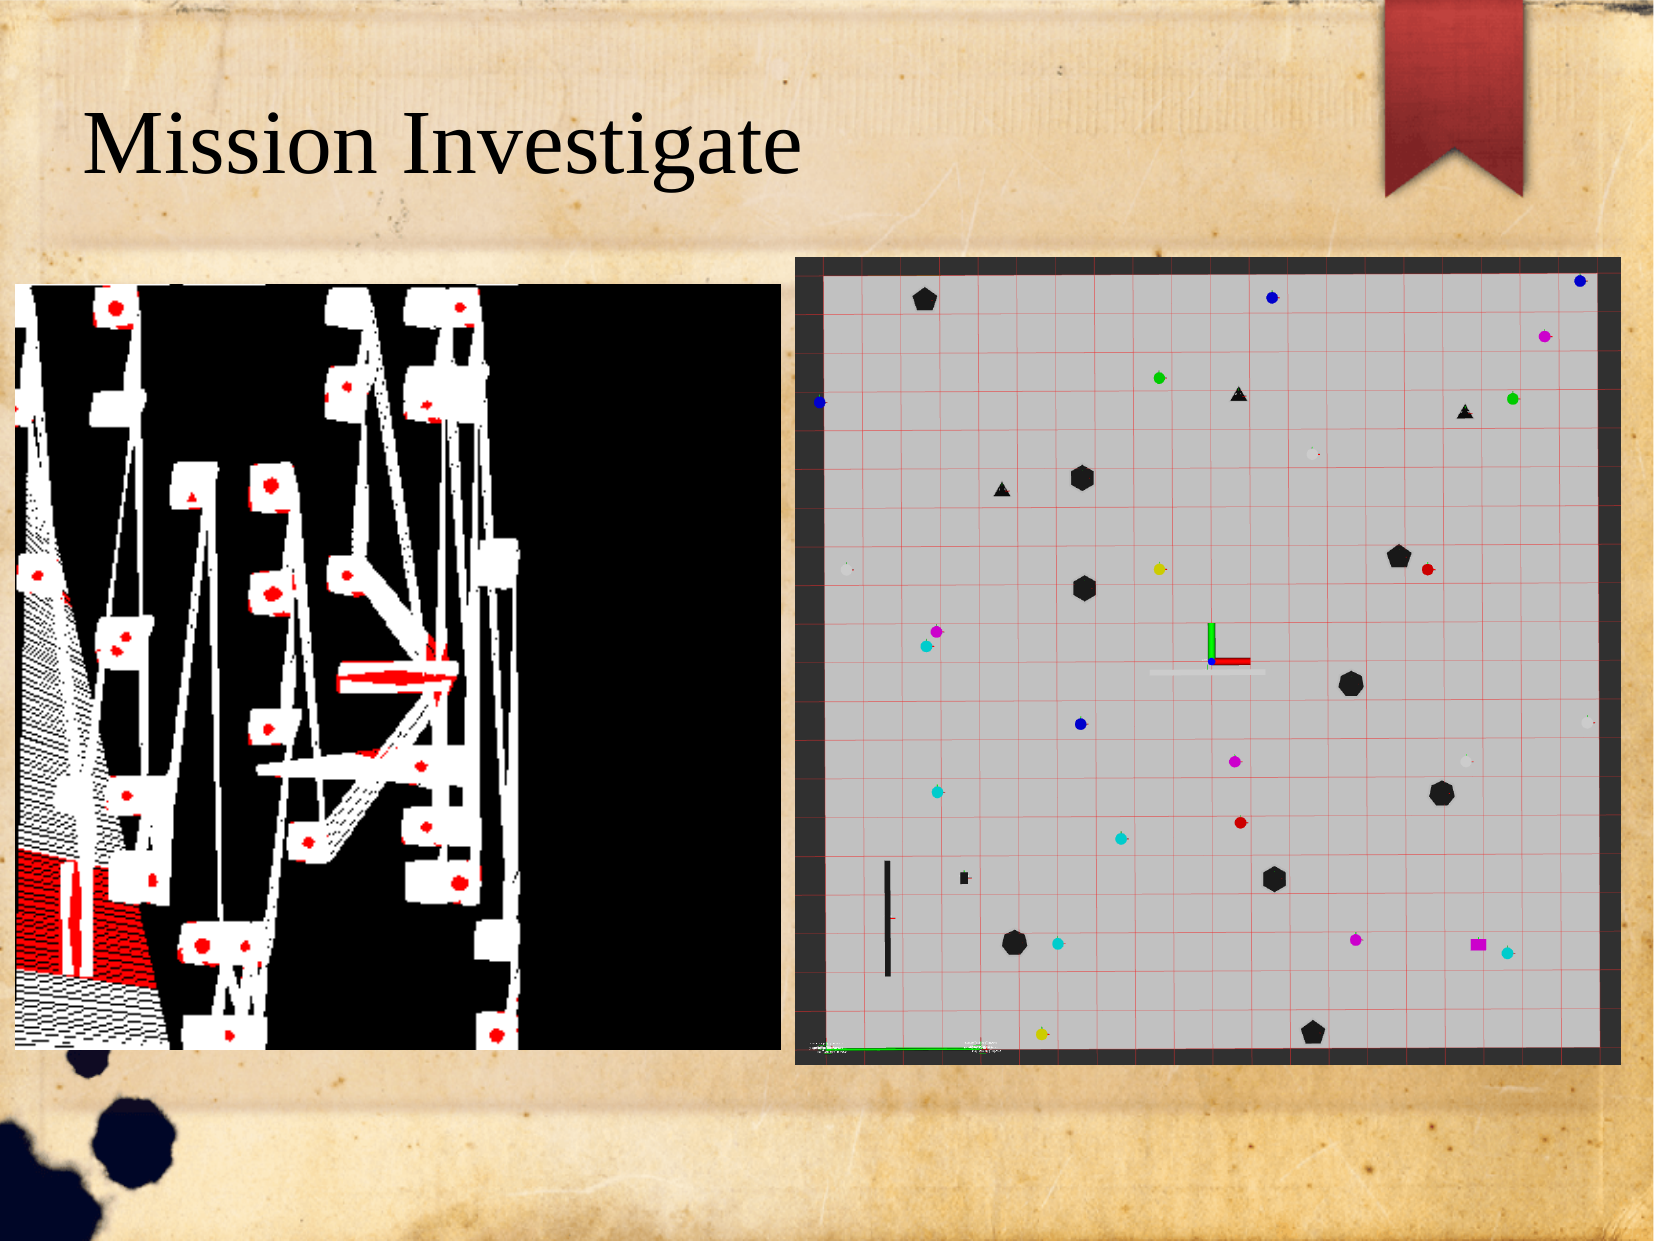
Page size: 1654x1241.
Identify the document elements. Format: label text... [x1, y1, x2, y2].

title Mission Investigate [82, 49, 1347, 237]
picture [0, 0, 1654, 1241]
